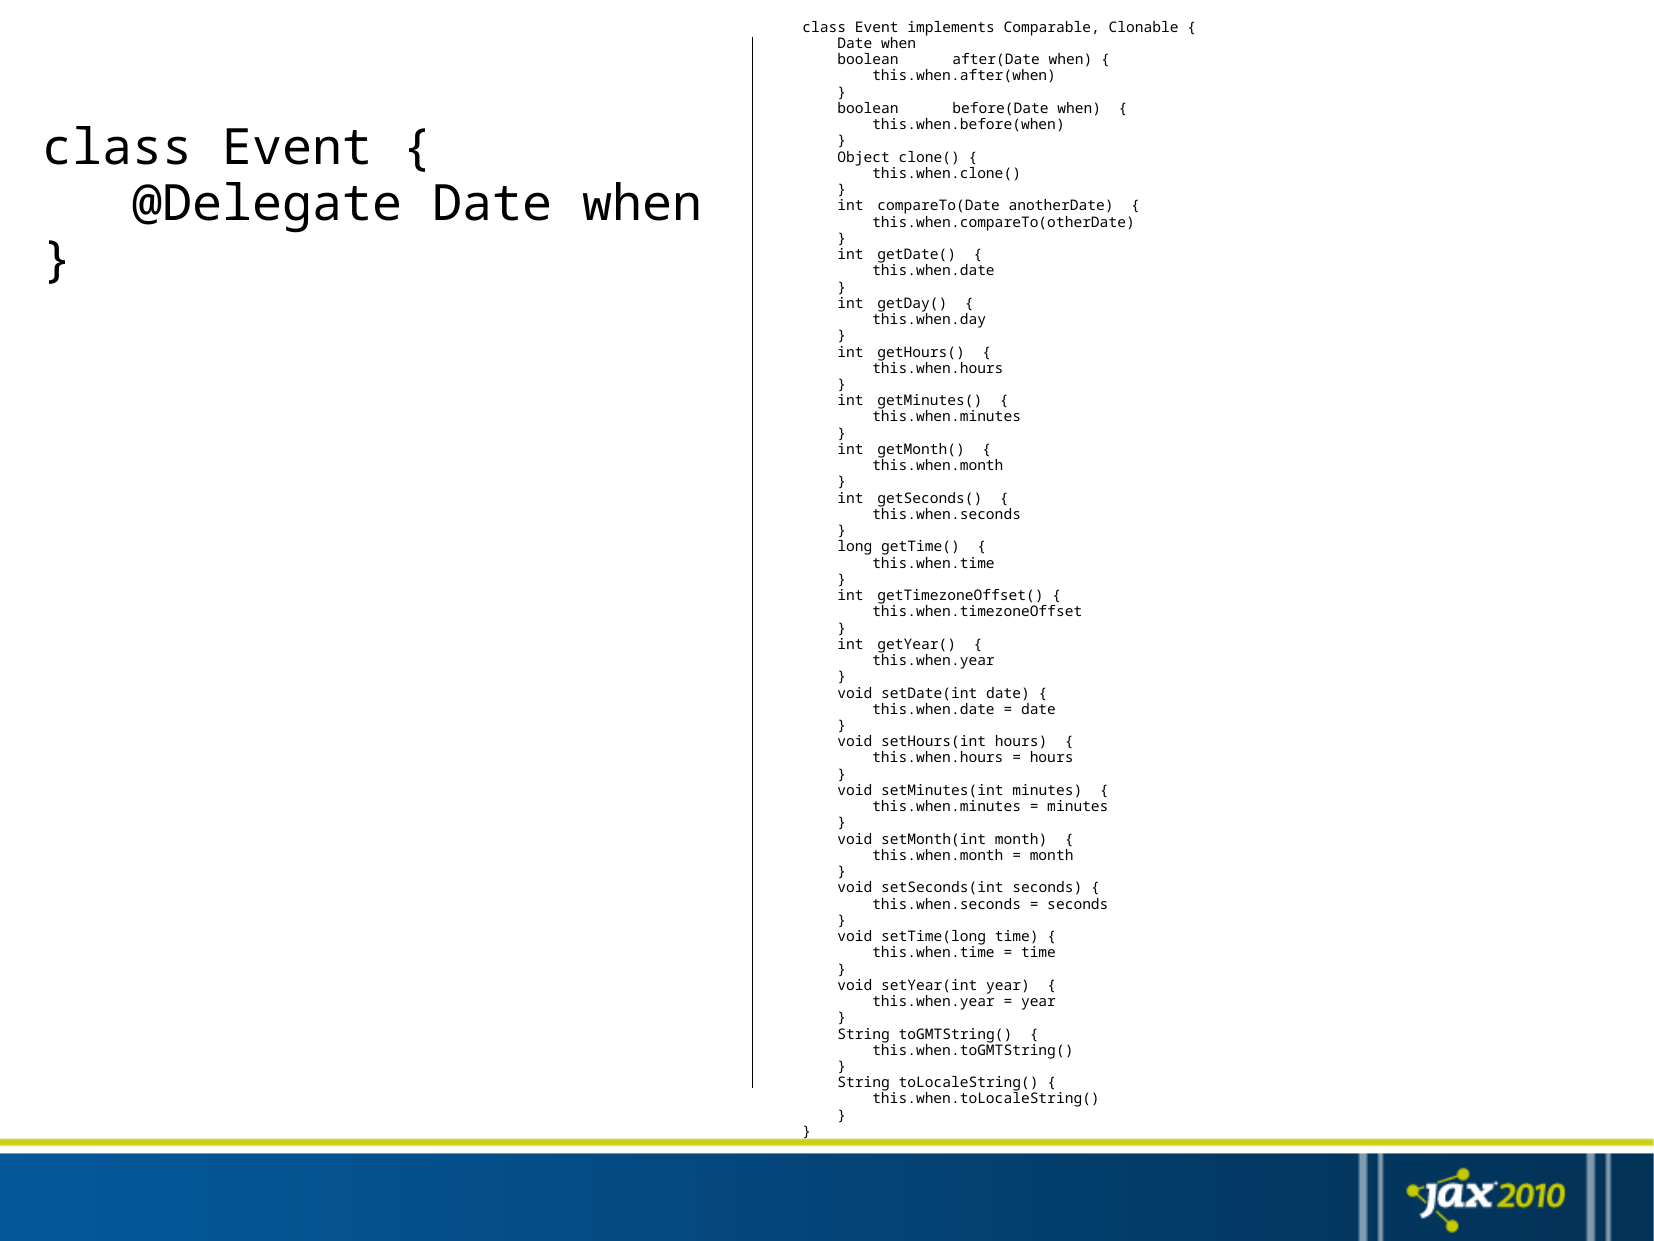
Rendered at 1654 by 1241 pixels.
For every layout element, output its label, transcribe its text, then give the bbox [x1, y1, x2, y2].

picture [0, 0, 1654, 1241]
text_box class Event implements Comparable, Clonable { Date when boolean after(Date when) { this.when.after(when) } boolean before(Date when) { this.when.before(when) } Object clone() { this.when.clone() } int compareTo(Date anotherDate) { this.when.compareTo(otherDate) } int getDate() { this.when.date } int getDay() { this.when.day } int getHours() { this.when.hours } int getMinutes() { this.when.minutes } int getMonth() { this.when.month } int getSeconds() { this.when.seconds } long getTime() { this.when.time } int getTimezoneOffset() { this.when.timezoneOffset } int getYear() { this.when.year } void setDate(int date) { this.when.date = date } void setHours(int hours) { this.when.hours = hours } void setMinutes(int minutes) { this.when.minutes = minutes } void setMonth(int month) { this.when.month = month } void setSeconds(int seconds) { this.when.seconds = seconds } void setTime(long time) { this.when.time = time } void setYear(int year) { this.when.year = year } String toGMTString() { this.when.toGMTString() } String toLocaleString() { this.when.toLocaleString() } } [787, 11, 1613, 1181]
text_box class Event { @Delegate Date when } [27, 112, 787, 1088]
